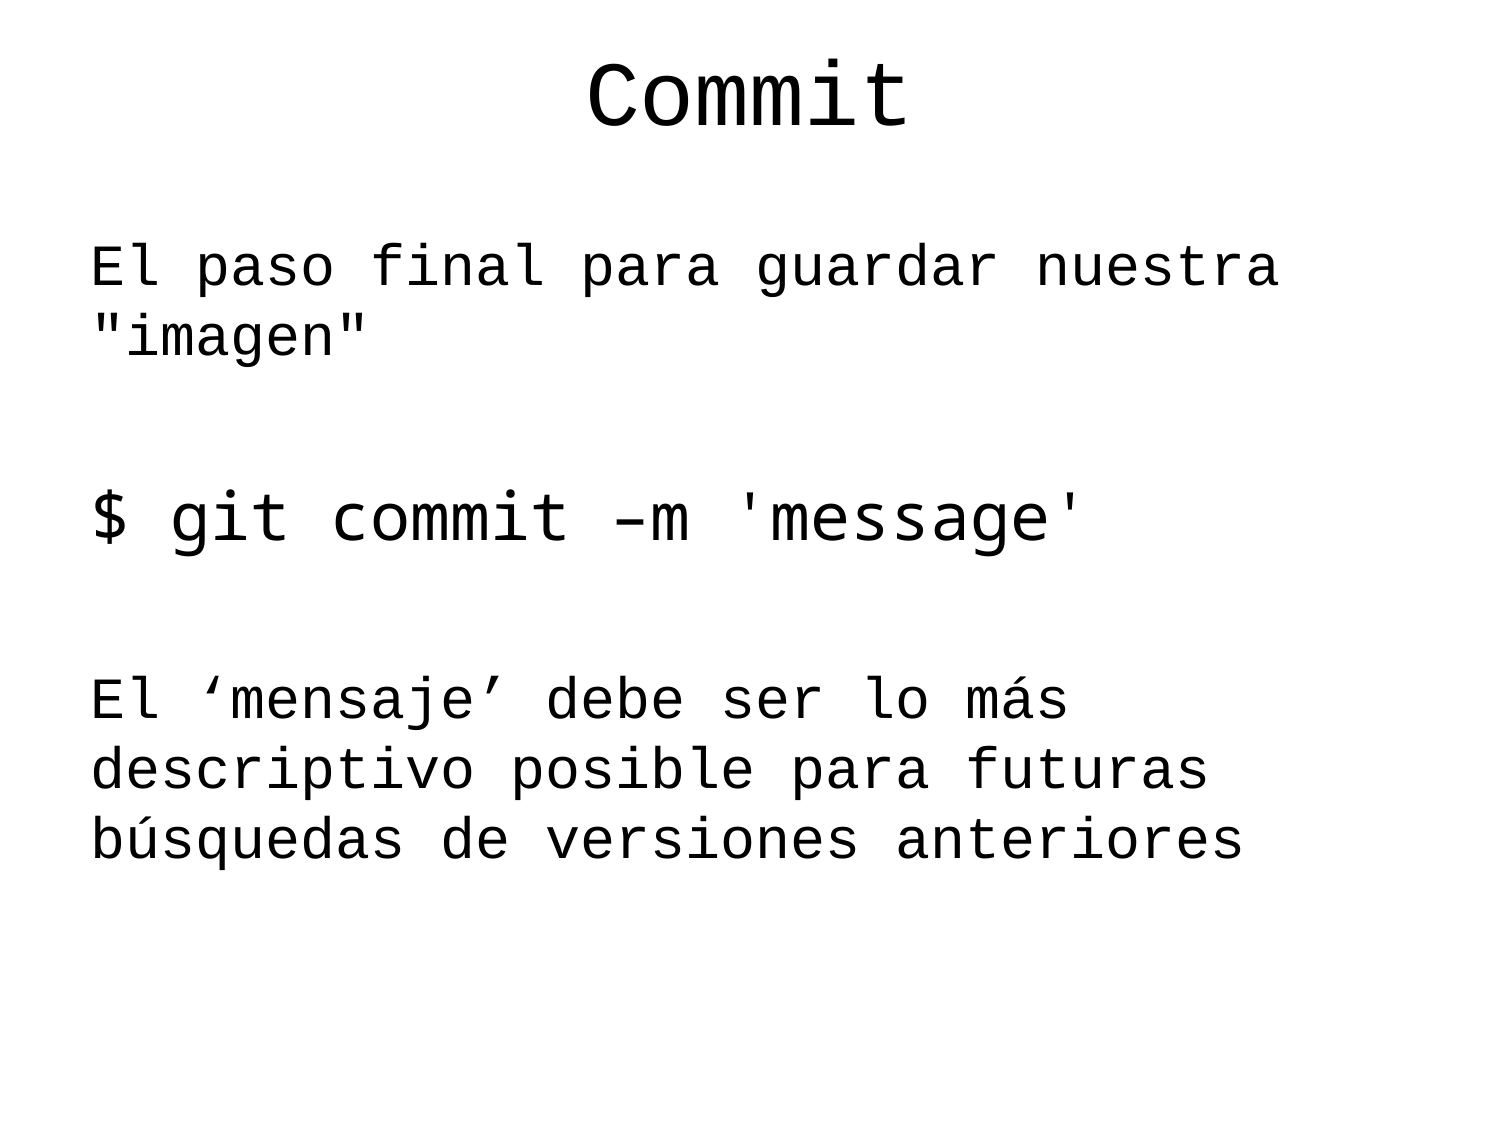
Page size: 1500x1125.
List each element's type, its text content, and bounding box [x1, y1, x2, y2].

list El paso final para guardar nuestra "imagen" $ git commit –m 'message' El ‘mensaje’ debe ser lo más descriptivo posible para futuras búsquedas de versiones anteriores [75, 219, 1425, 963]
title Commit [75, 0, 1425, 183]
